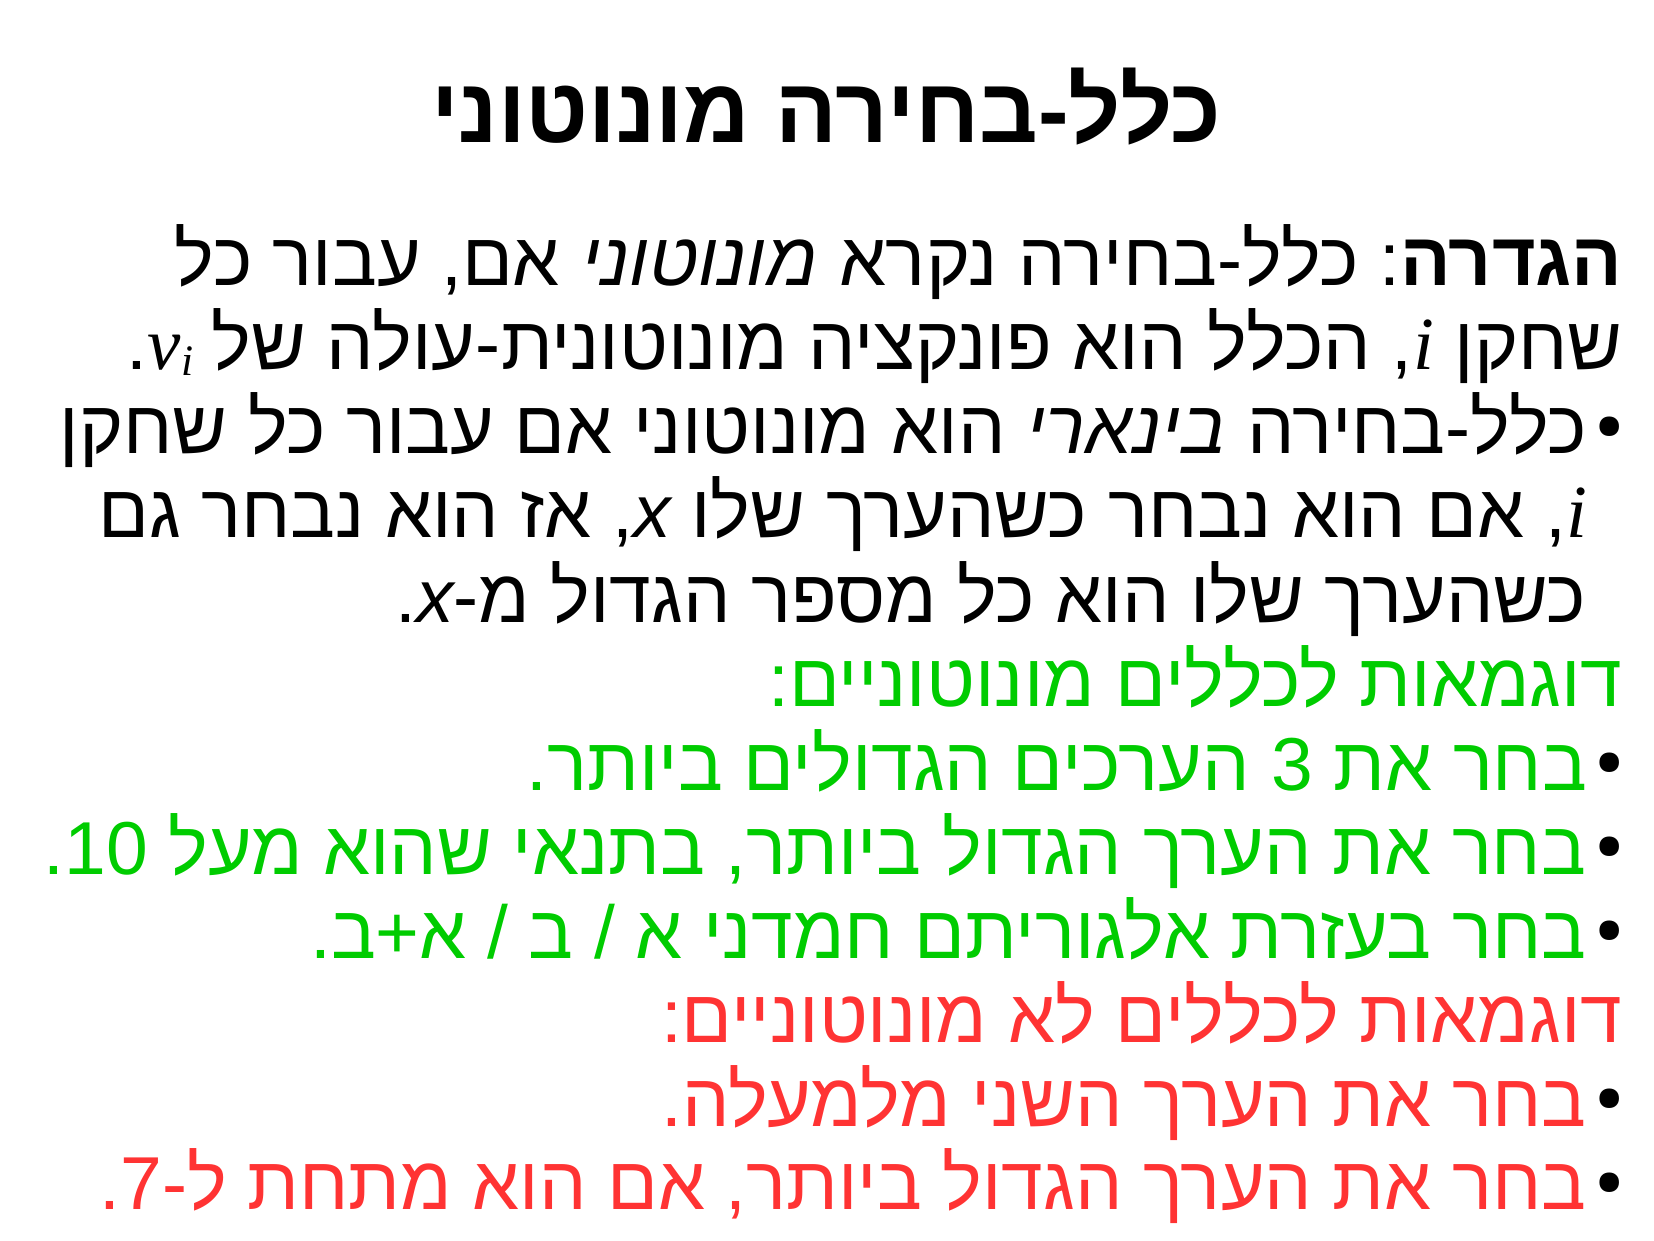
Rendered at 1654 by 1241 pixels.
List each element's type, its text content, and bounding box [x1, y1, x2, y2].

text_box הגדרה: כלל-בחירה נקרא מונוטוני אם, עבור כל שחקן i, הכלל הוא פונקציה מונוטונית-עולה של vi. כלל-בחירה בינארי הוא מונוטוני אם עבור כל שחקן i, אם הוא נבחר כשהערך שלו x, אז הוא נבחר גם כשהערך שלו הוא כל מספר הגדול מ-x. דוגמאות לכללים מונוטוניים: בחר את 3 הערכים הגדולים ביותר. בחר את הערך הגדול ביותר, בתנאי שהוא מעל 10. בחר בעזרת אלגוריתם חמדני א / ב / א+ב. דוגמאות לכללים לא מונוטוניים: בחר את הערך השני מלמעלה. בחר את הערך הגדול ביותר, אם הוא מתחת ל-7. [17, 210, 1638, 1234]
title כלל-בחירה מונוטוני [0, 0, 1654, 225]
